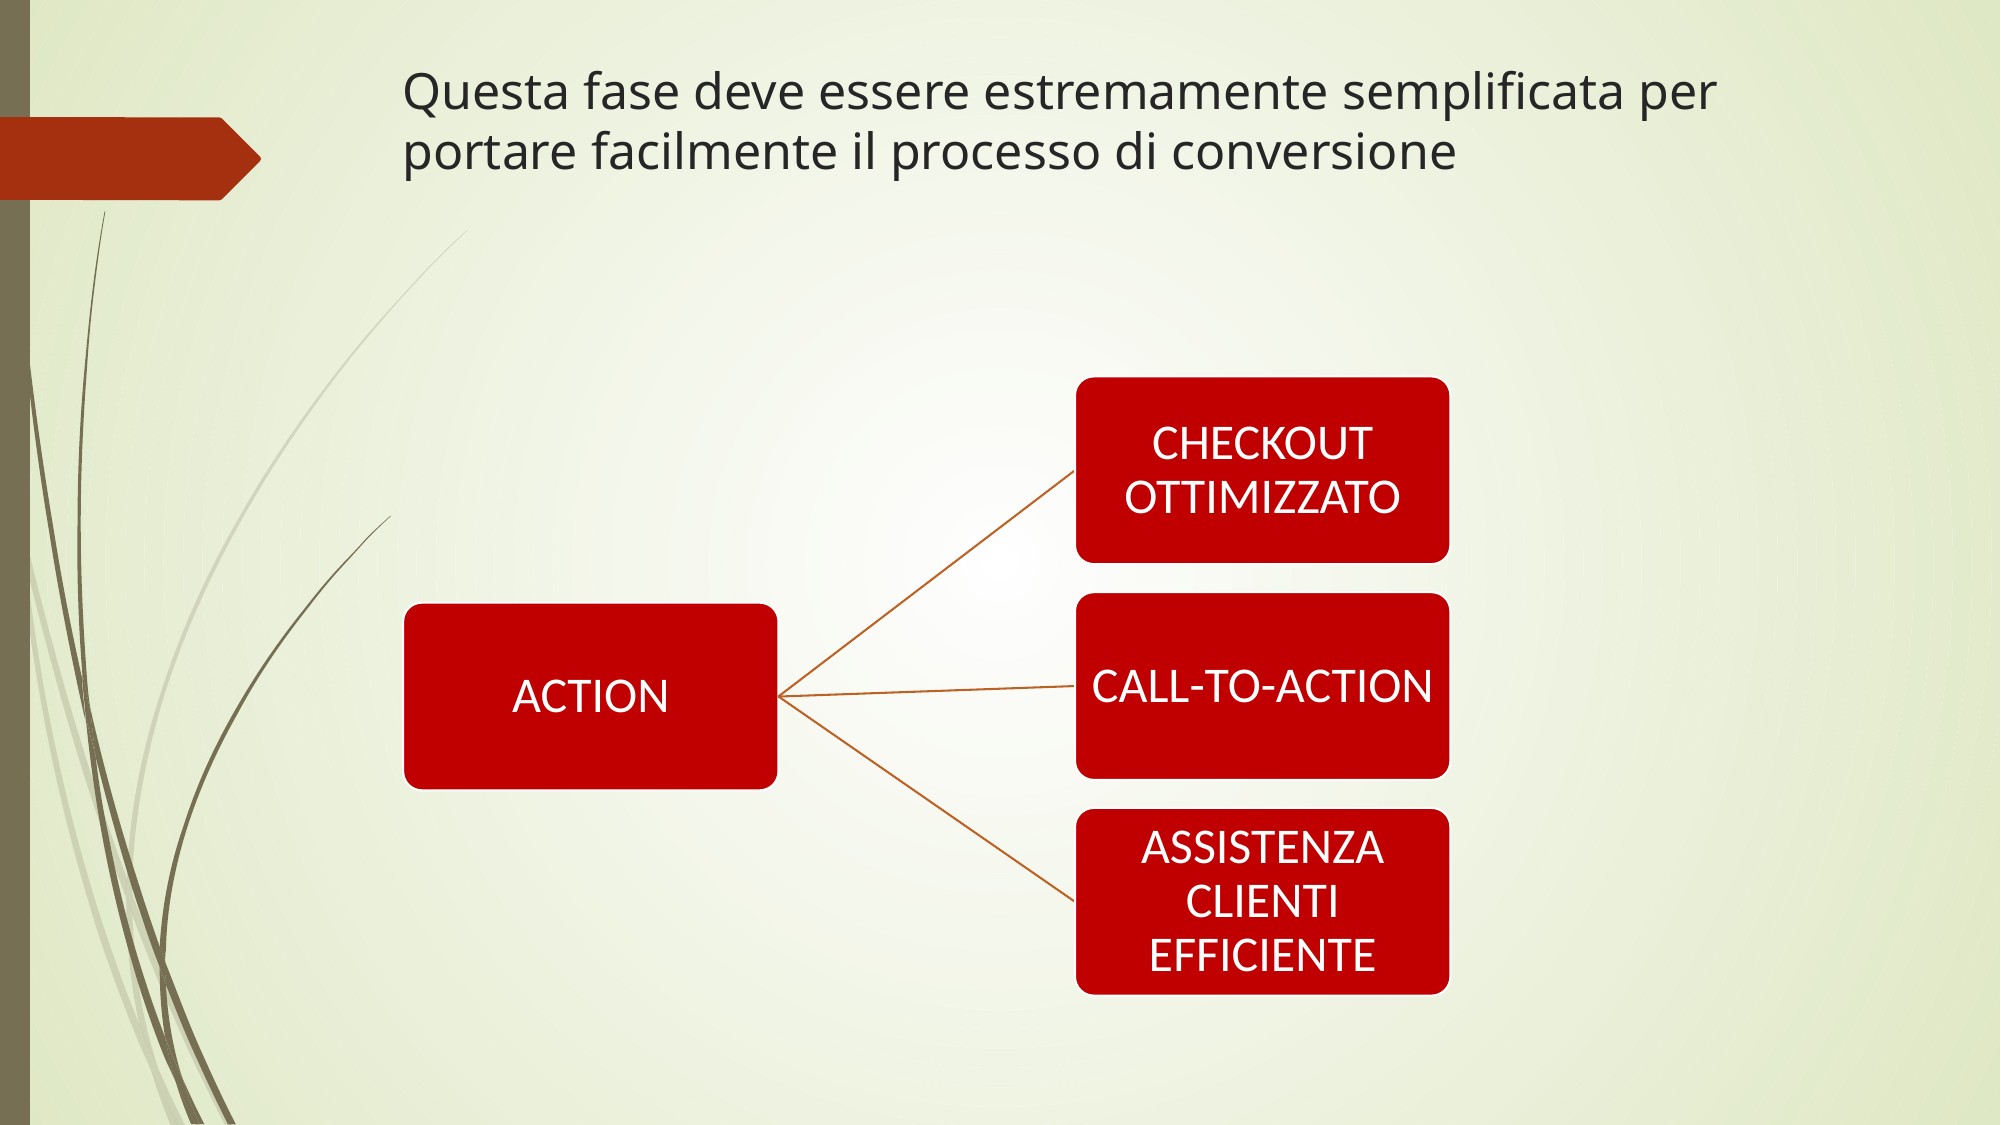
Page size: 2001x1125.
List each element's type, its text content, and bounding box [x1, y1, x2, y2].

text_box CALL-TO-ACTION [1075, 592, 1451, 780]
text_box ACTION [403, 602, 779, 791]
text_box CHECKOUT OTTIMIZZATO [1075, 376, 1451, 565]
title Questa fase deve essere estremamente semplificata per portare facilmente il processo di conversione [387, 52, 1769, 276]
text_box ASSISTENZA CLIENTI EFFICIENTE [1075, 807, 1451, 996]
